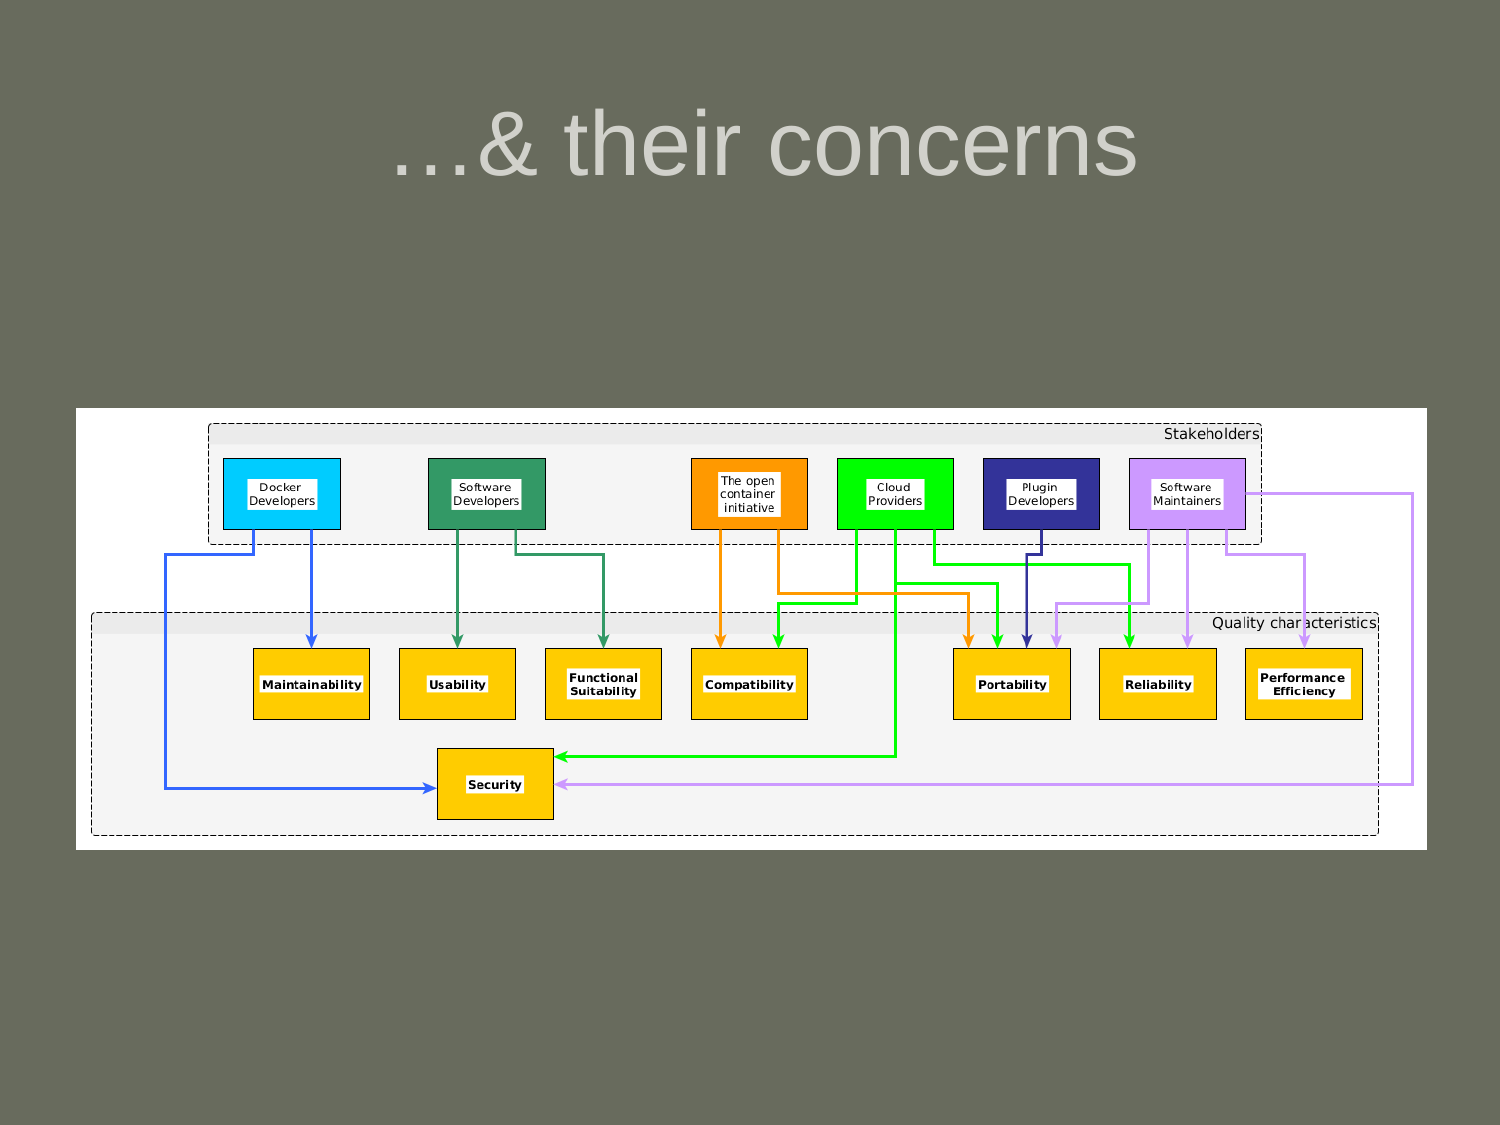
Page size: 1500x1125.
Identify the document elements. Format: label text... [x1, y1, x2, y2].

picture [76, 408, 1427, 850]
title …& their concerns [75, 45, 1426, 233]
